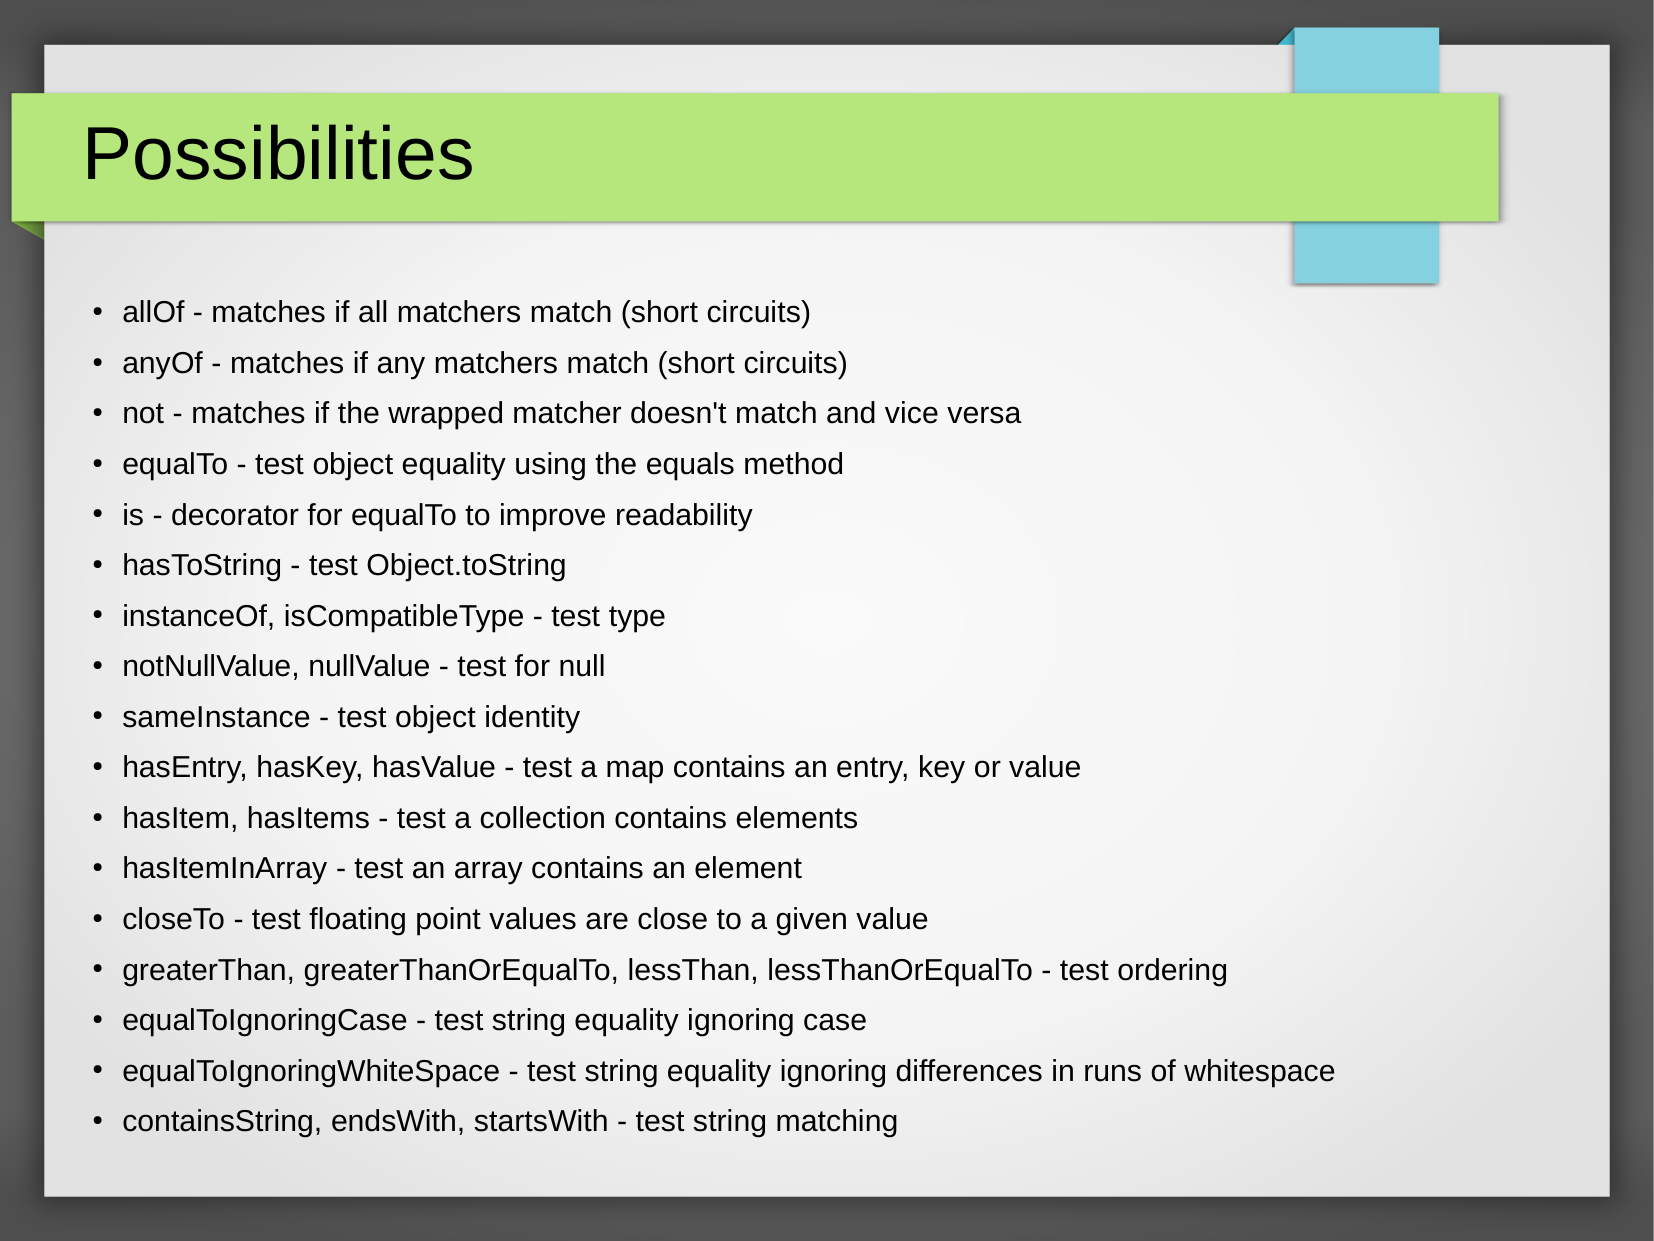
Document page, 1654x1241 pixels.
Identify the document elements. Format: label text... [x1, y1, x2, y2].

title Possibilities [82, 94, 1264, 213]
list allOf - matches if all matchers match (short circuits) anyOf - matches if any matchers match (short circuits) not - matches if the wrapped matcher doesn't match and vice versa equalTo - test object equality using the equals method is - decorator for equalTo to improve readability hasToString - test Object.toString instanceOf, isCompatibleType - test type notNullValue, nullValue - test for null sameInstance - test object identity hasEntry, hasKey, hasValue - test a map contains an entry, key or value hasItem, hasItems - test a collection contains elements hasItemInArray - test an array contains an element closeTo - test floating point values are close to a given value greaterThan, greaterThanOrEqualTo, lessThan, lessThanOrEqualTo - test ordering equalToIgnoringCase - test string equality ignoring case equalToIgnoringWhiteSpace - test string equality ignoring differences in runs of whitespace containsString, endsWith, startsWith - test string matching [82, 295, 1571, 1146]
picture [0, 0, 1654, 1241]
